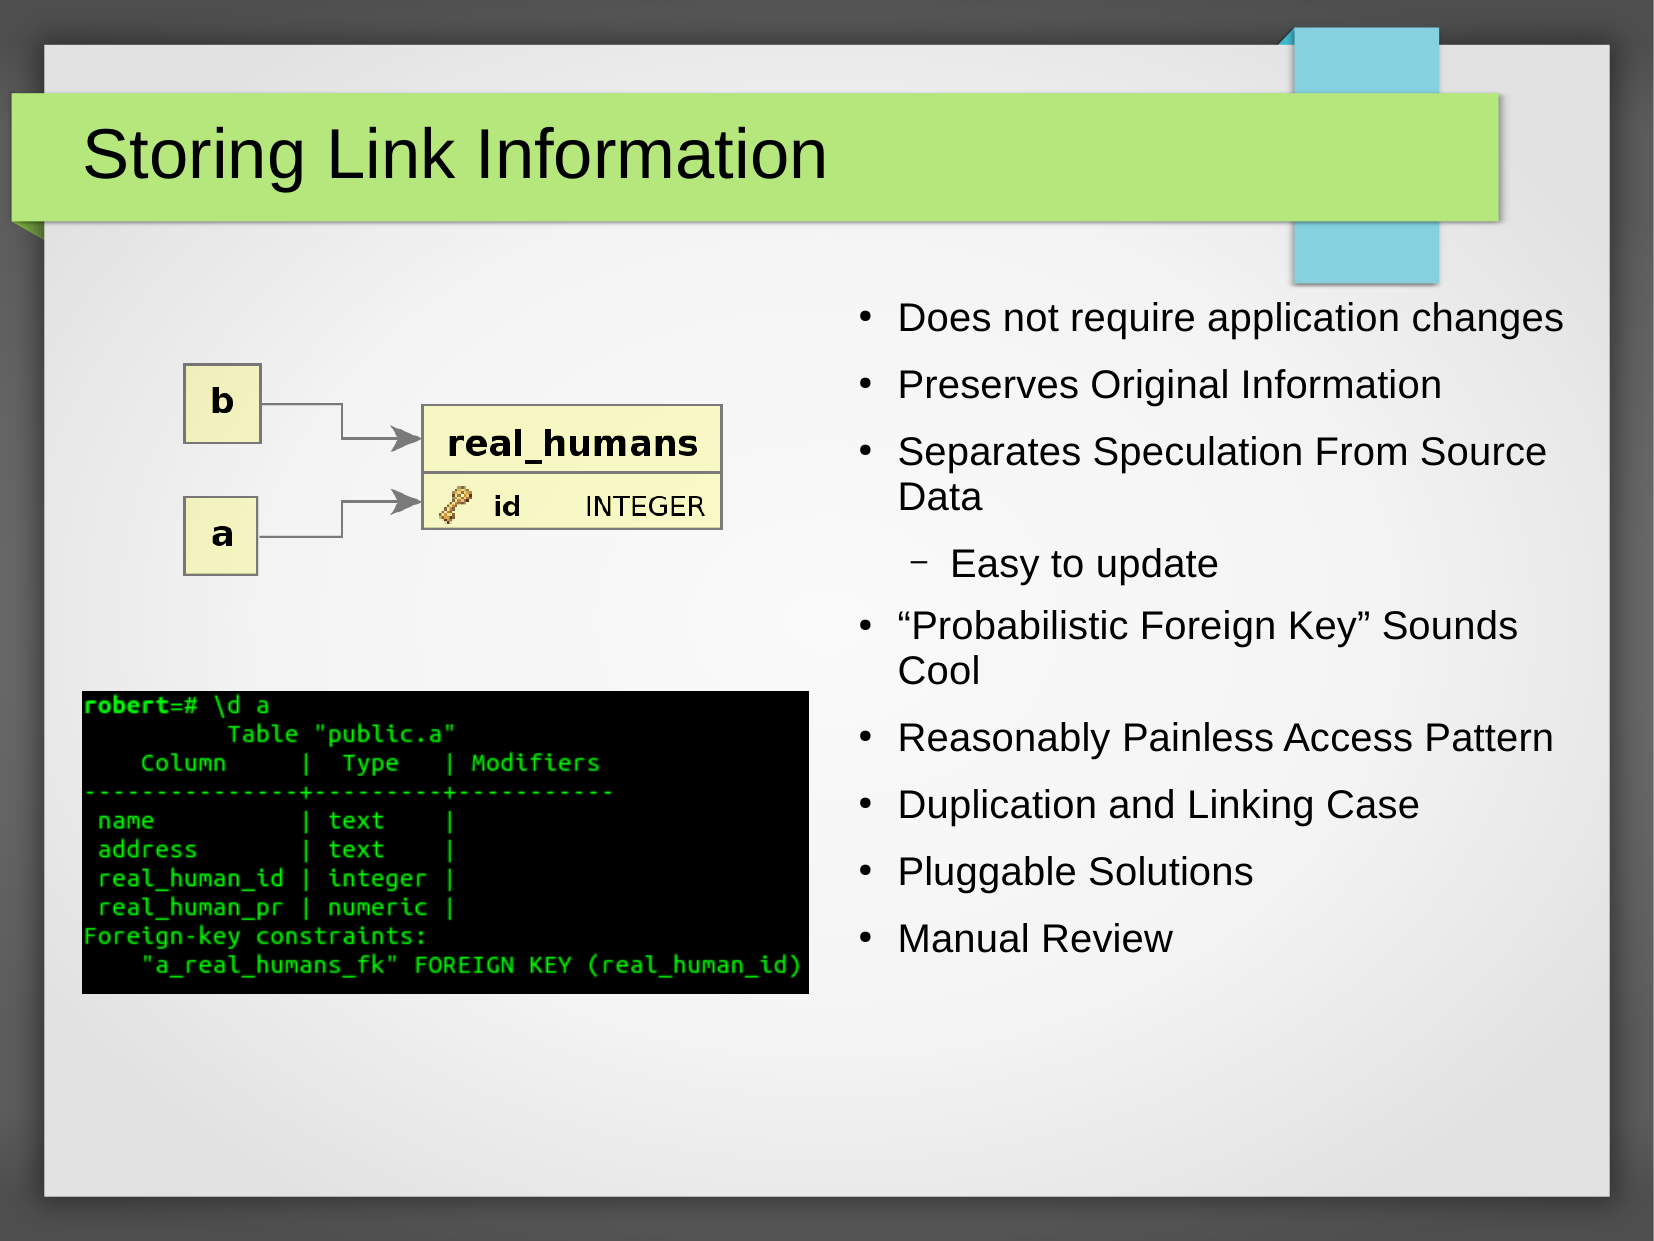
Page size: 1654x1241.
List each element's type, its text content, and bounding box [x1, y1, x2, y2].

title Storing Link Information [82, 94, 1264, 213]
list Does not require application changes Preserves Original Information Separates Speculation From Source Data Easy to update “Probabilistic Foreign Key” Sounds Cool Reasonably Painless Access Pattern Duplication and Linking Case Pluggable Solutions Manual Review [845, 295, 1572, 1015]
picture [0, 0, 1654, 1241]
